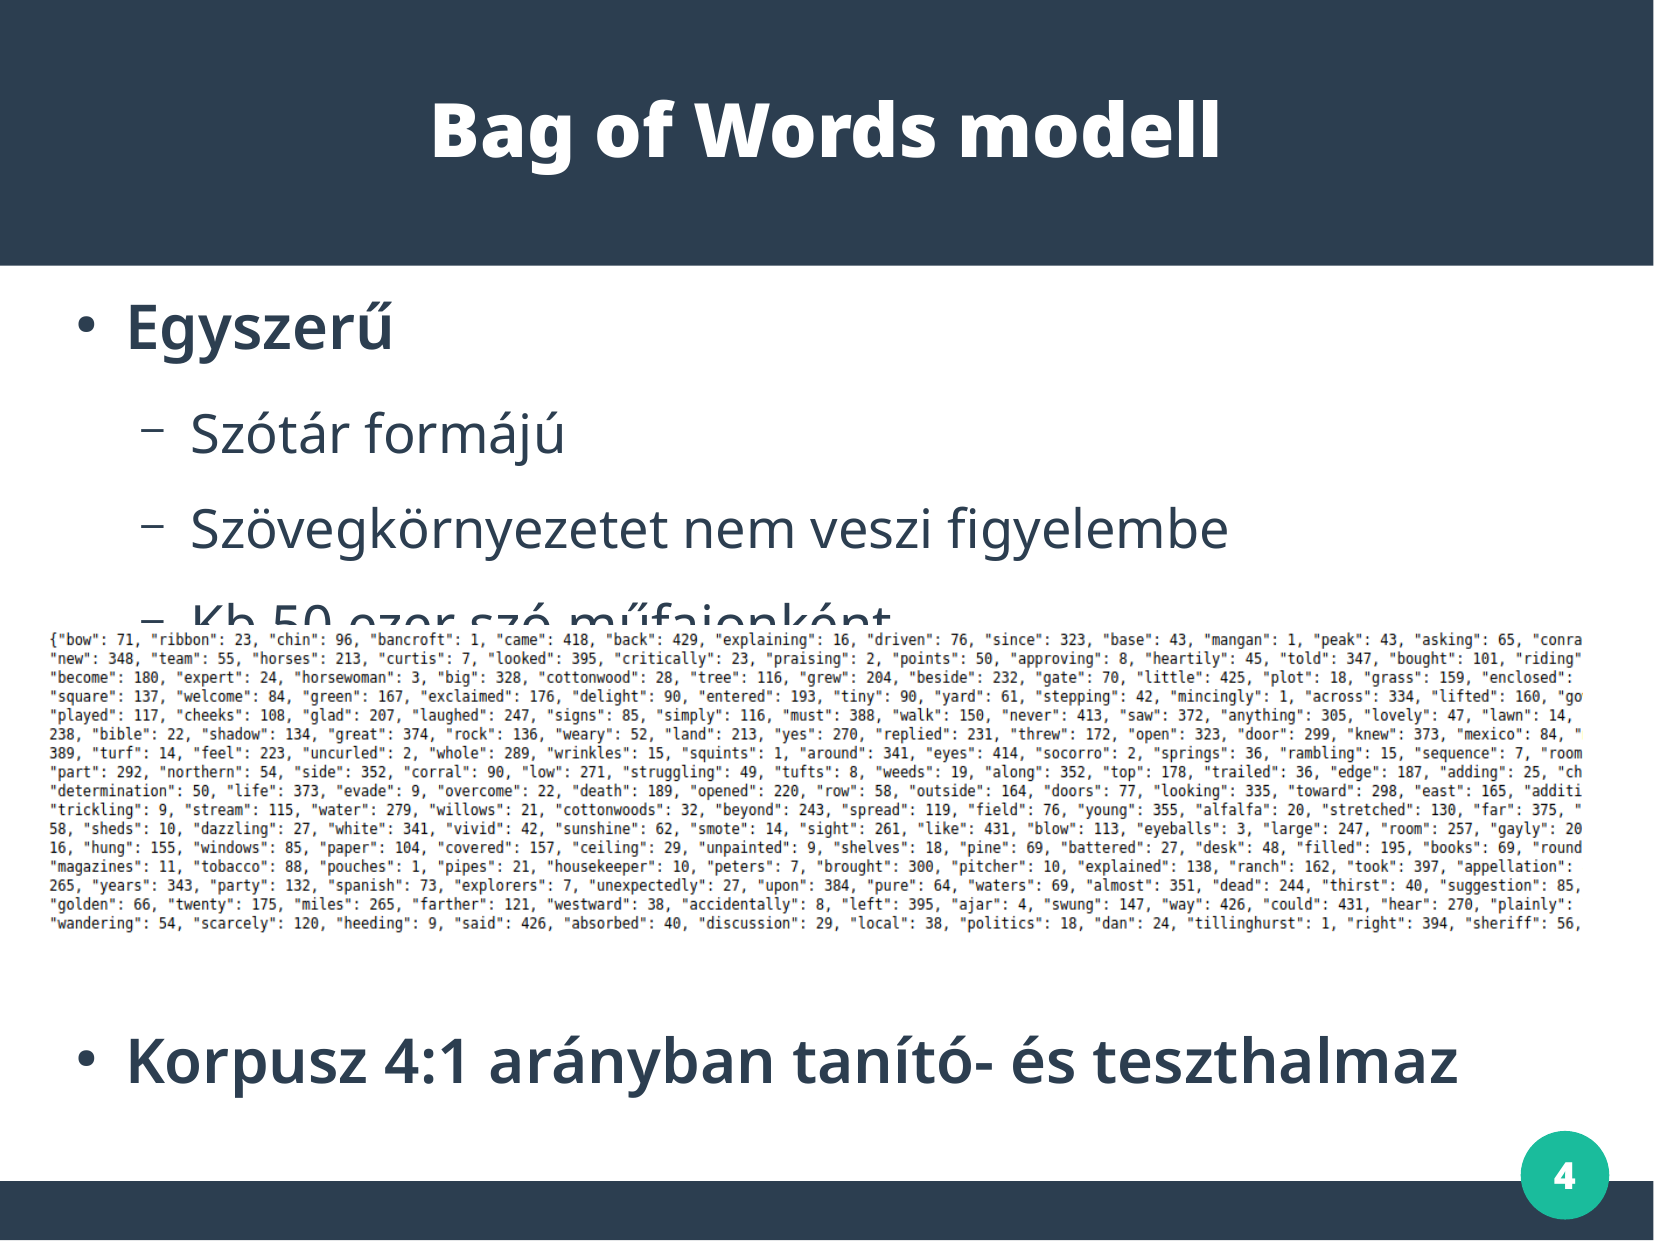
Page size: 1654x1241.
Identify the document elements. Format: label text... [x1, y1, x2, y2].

title Bag of Words modell [59, 49, 1595, 207]
picture [47, 625, 1583, 936]
list Egyszerű Szótár formájú Szövegkörnyezetet nem veszi figyelembe Kb 50 ezer szó műfajonként Korpusz 4:1 arányban tanító- és teszthalmaz [59, 283, 1595, 1111]
